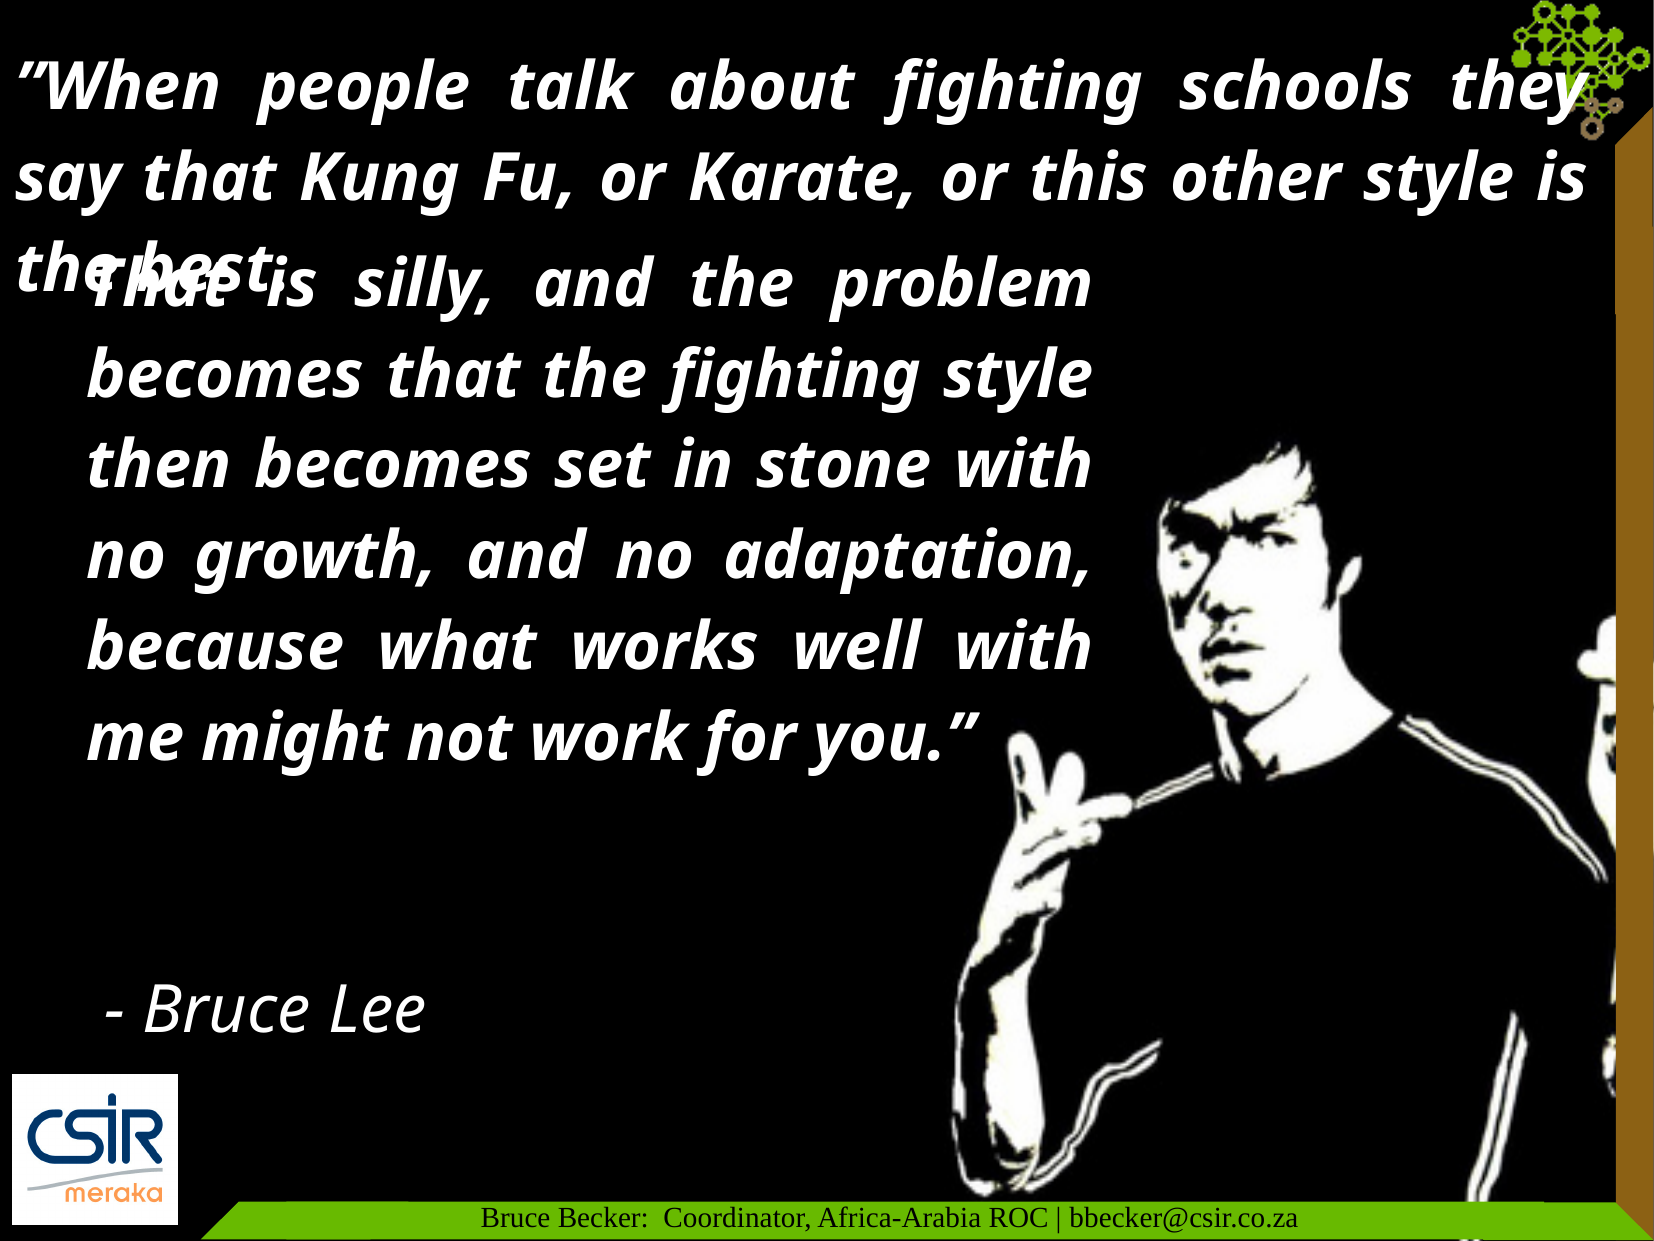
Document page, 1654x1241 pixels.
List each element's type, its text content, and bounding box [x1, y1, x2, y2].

picture [0, 0, 1654, 1241]
subtitle That is silly, and the problem becomes that the fighting style then becomes set in stone with no growth, and no adaptation, because what works well with me might not work for you.” - Bruce Lee [86, 256, 1096, 1124]
text_box ”When people talk about fighting schools they say that Kung Fu, or Karate, or this other style is the best. [15, 94, 1590, 256]
